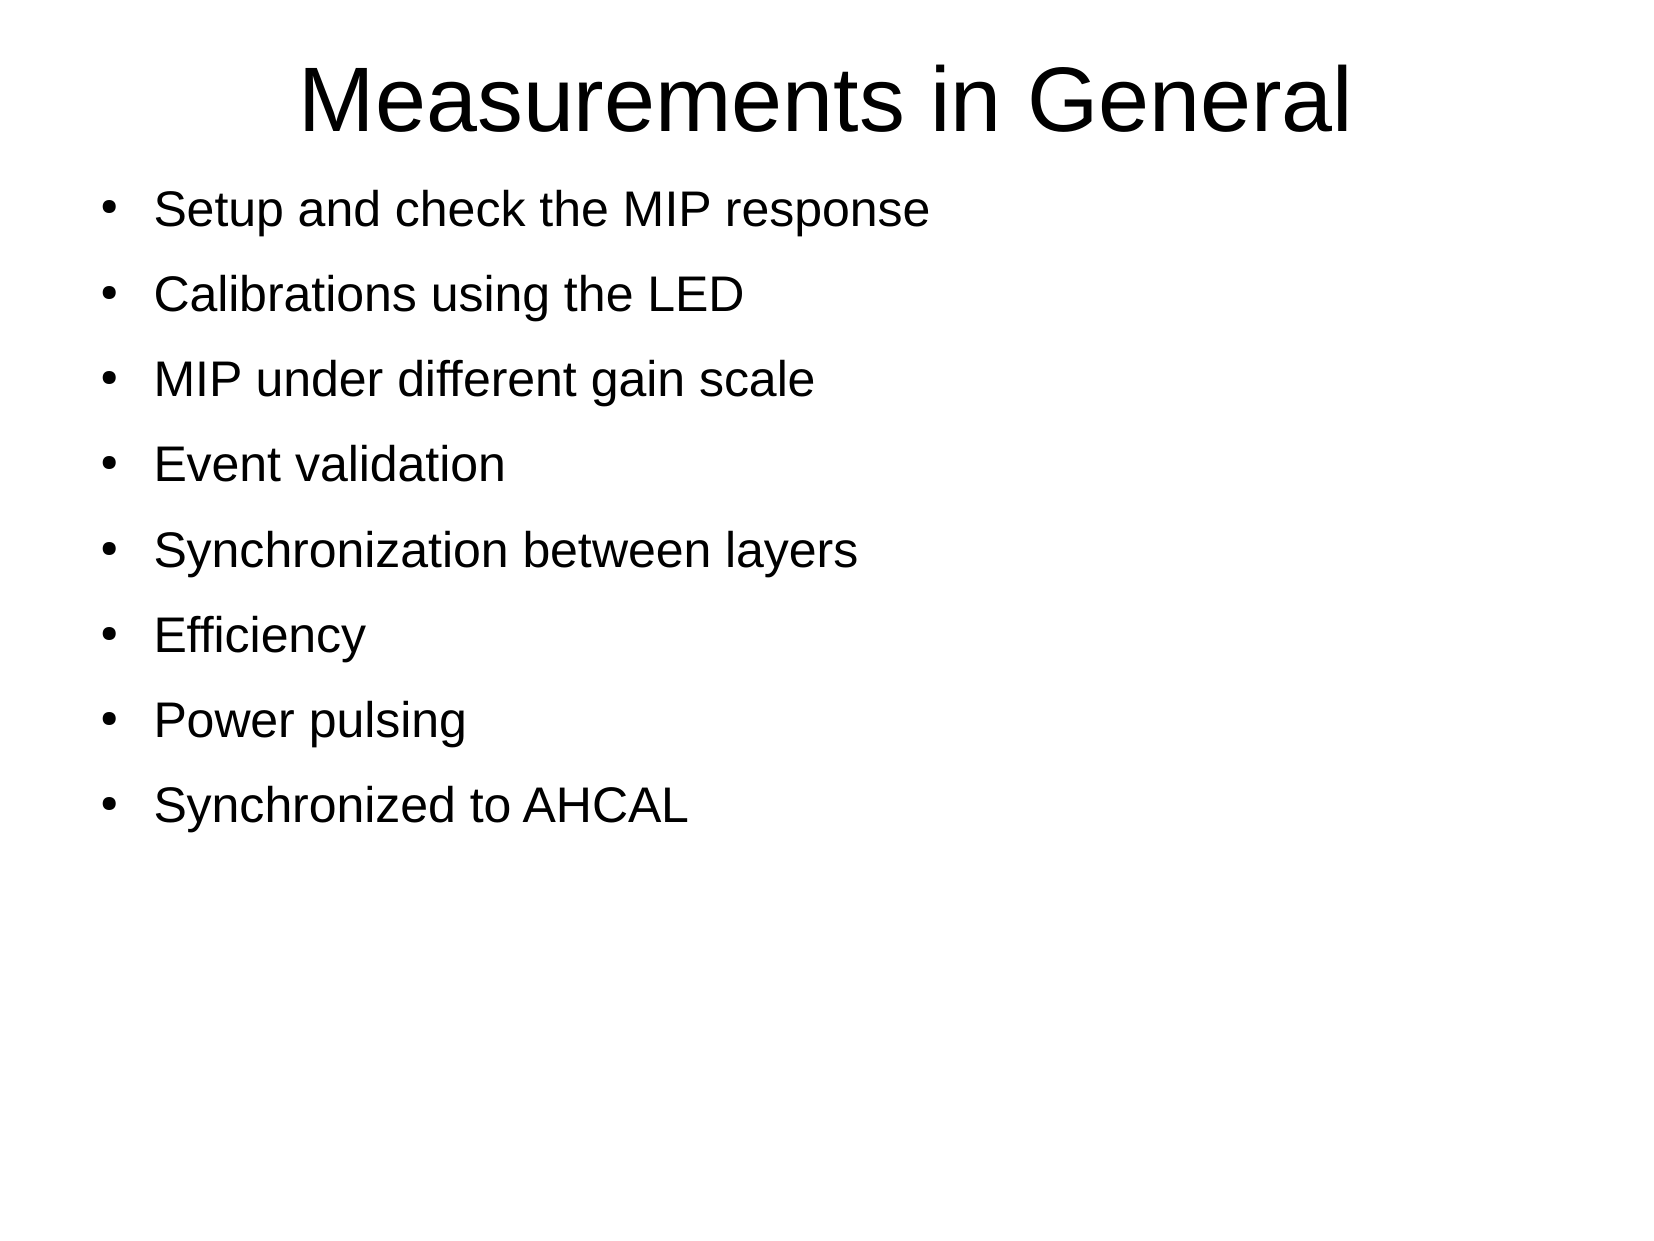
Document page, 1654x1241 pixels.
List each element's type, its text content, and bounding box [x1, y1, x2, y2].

title Measurements in General [82, 48, 1571, 152]
list Setup and check the MIP response Calibrations using the LED MIP under different gain scale Event validation Synchronization between layers Efficiency Power pulsing Synchronized to AHCAL [82, 180, 1571, 1111]
